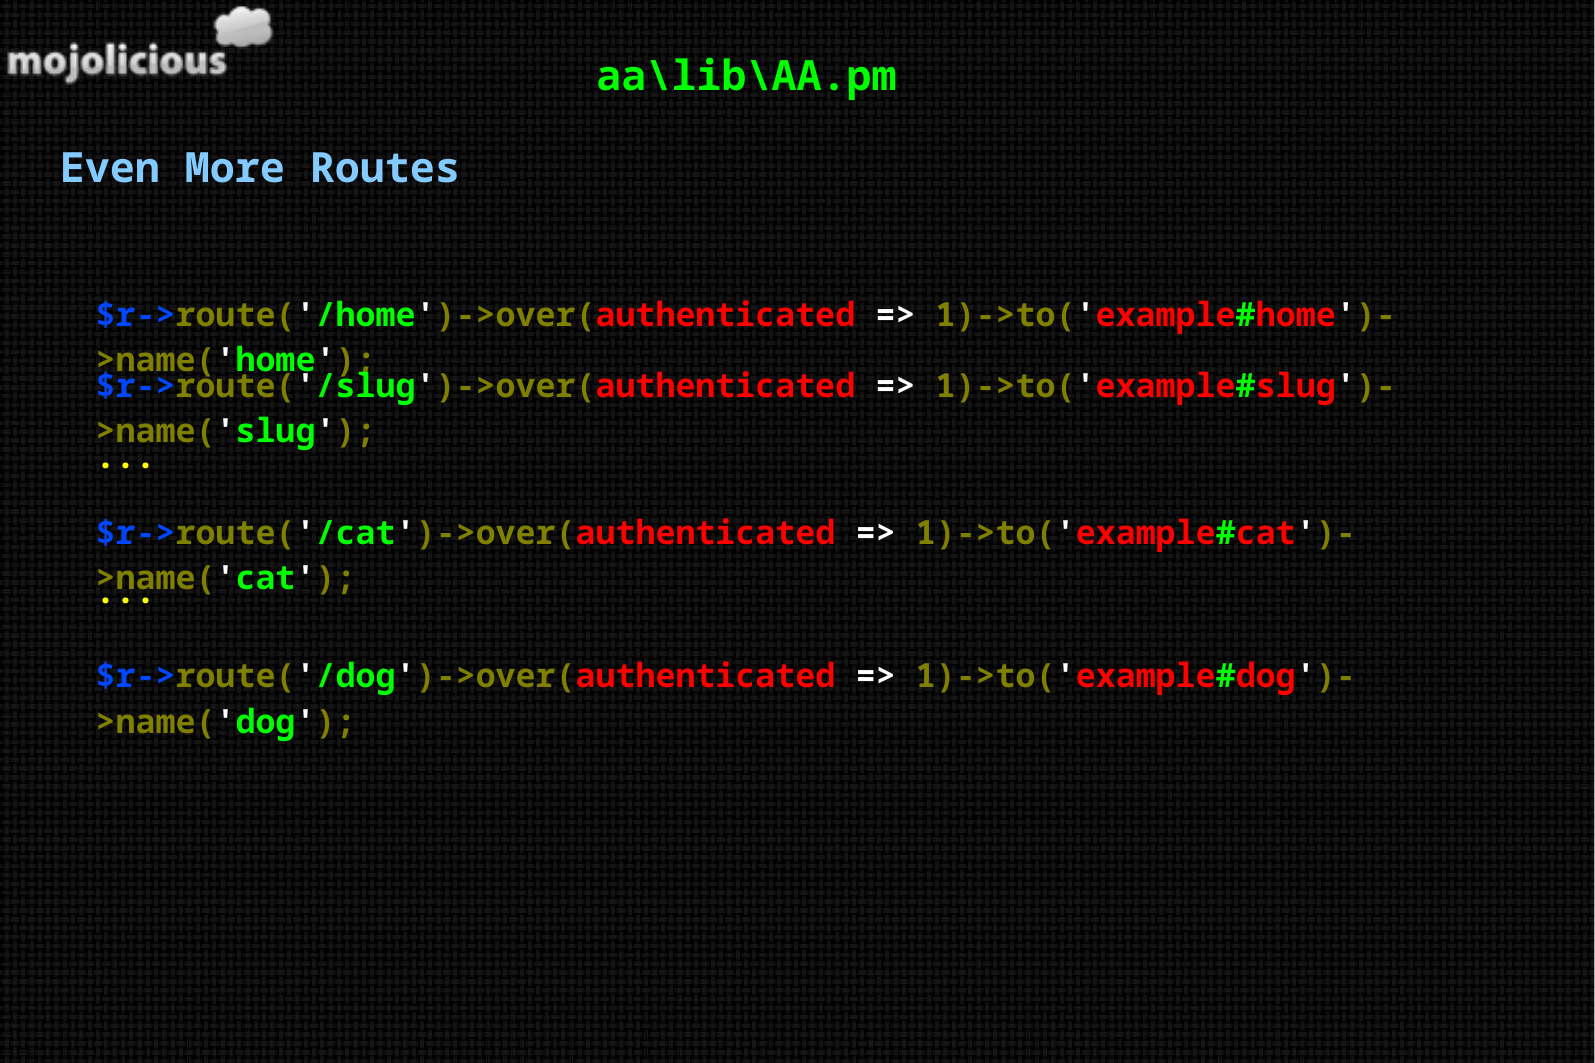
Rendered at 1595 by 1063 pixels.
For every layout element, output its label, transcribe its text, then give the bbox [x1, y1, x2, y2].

picture [0, 0, 1595, 1063]
text_box ... [80, 561, 1553, 615]
text_box aa\lib\AA.pm [556, 38, 991, 103]
text_box $r->route('/dog')->over(authenticated => 1)->to('example#dog')->name('dog'); [80, 645, 1553, 699]
text_box $r->route('/home')->over(authenticated => 1)->to('example#home')->name('home'); [80, 283, 1553, 338]
text_box $r->route('/slug')->over(authenticated => 1)->to('example#slug')->name('slug'); [80, 354, 1553, 408]
text_box ... [80, 425, 1553, 479]
text_box Even More Routes [45, 129, 443, 194]
text_box $r->route('/cat')->over(authenticated => 1)->to('example#cat')->name('cat'); [80, 501, 1553, 556]
